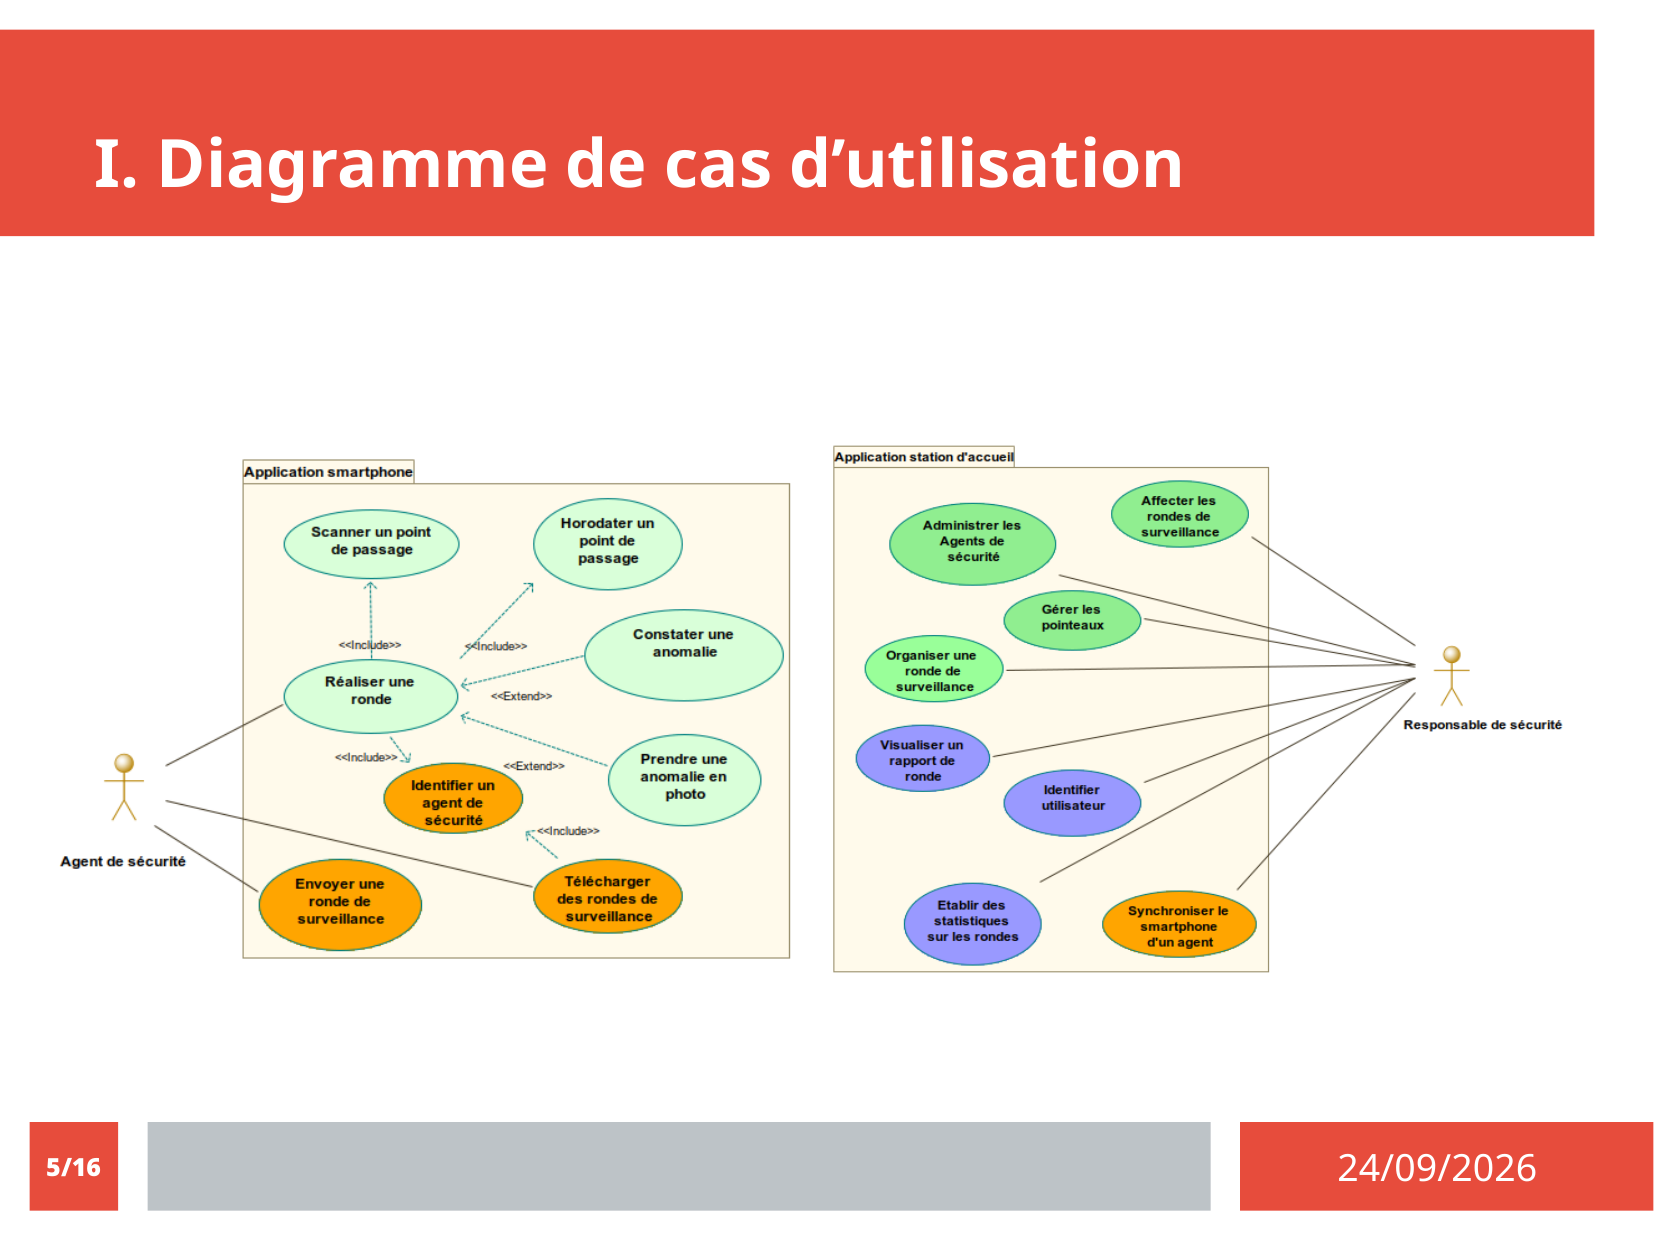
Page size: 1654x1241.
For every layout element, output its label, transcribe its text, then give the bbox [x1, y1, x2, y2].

picture [58, 419, 794, 998]
title I. Diagramme de cas d’utilisation [59, 59, 1595, 207]
picture [830, 363, 1566, 1054]
